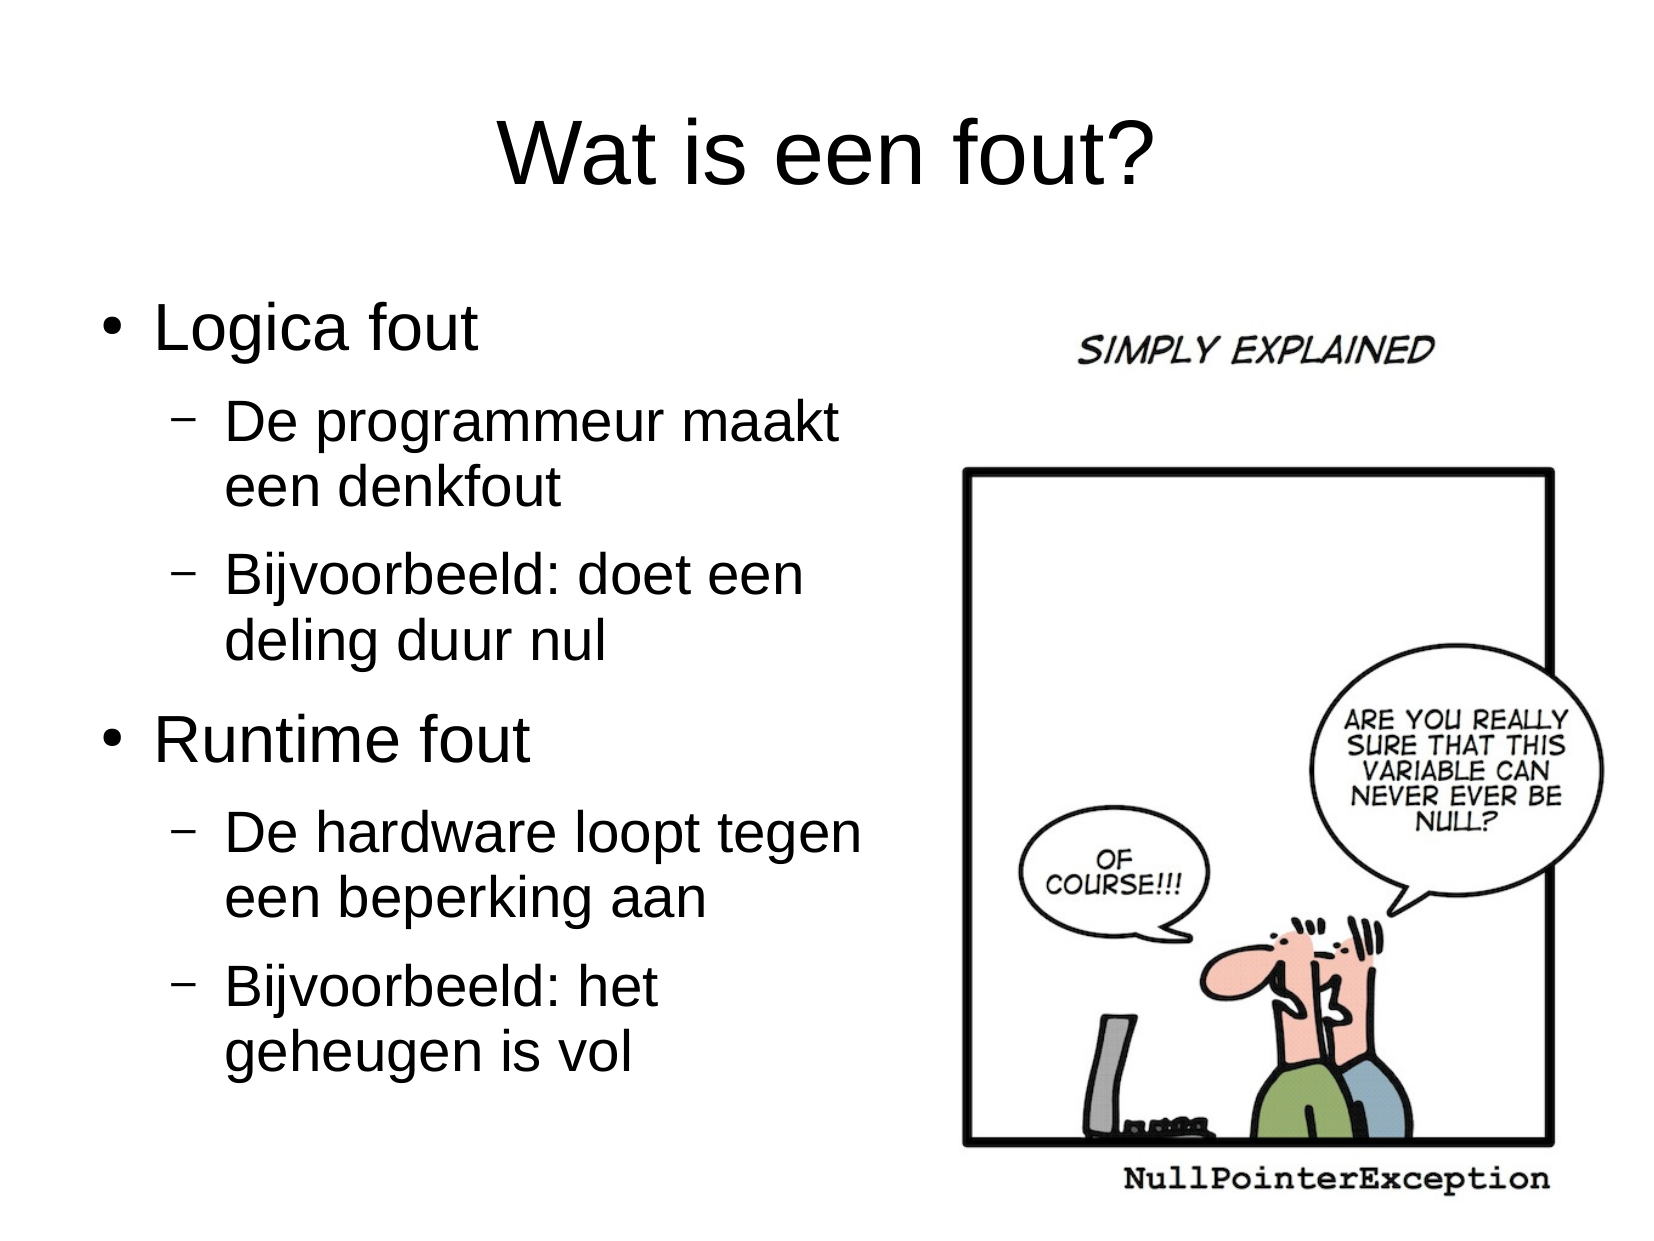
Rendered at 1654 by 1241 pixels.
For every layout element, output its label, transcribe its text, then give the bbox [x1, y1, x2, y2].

title Wat is een fout? [82, 49, 1571, 257]
list Logica fout De programmeur maakt een denkfout Bijvoorbeeld: doet een deling duur nul Runtime fout De hardware loopt tegen een beperking aan Bijvoorbeeld: het geheugen is vol [82, 290, 931, 1219]
picture [900, 301, 1629, 1216]
